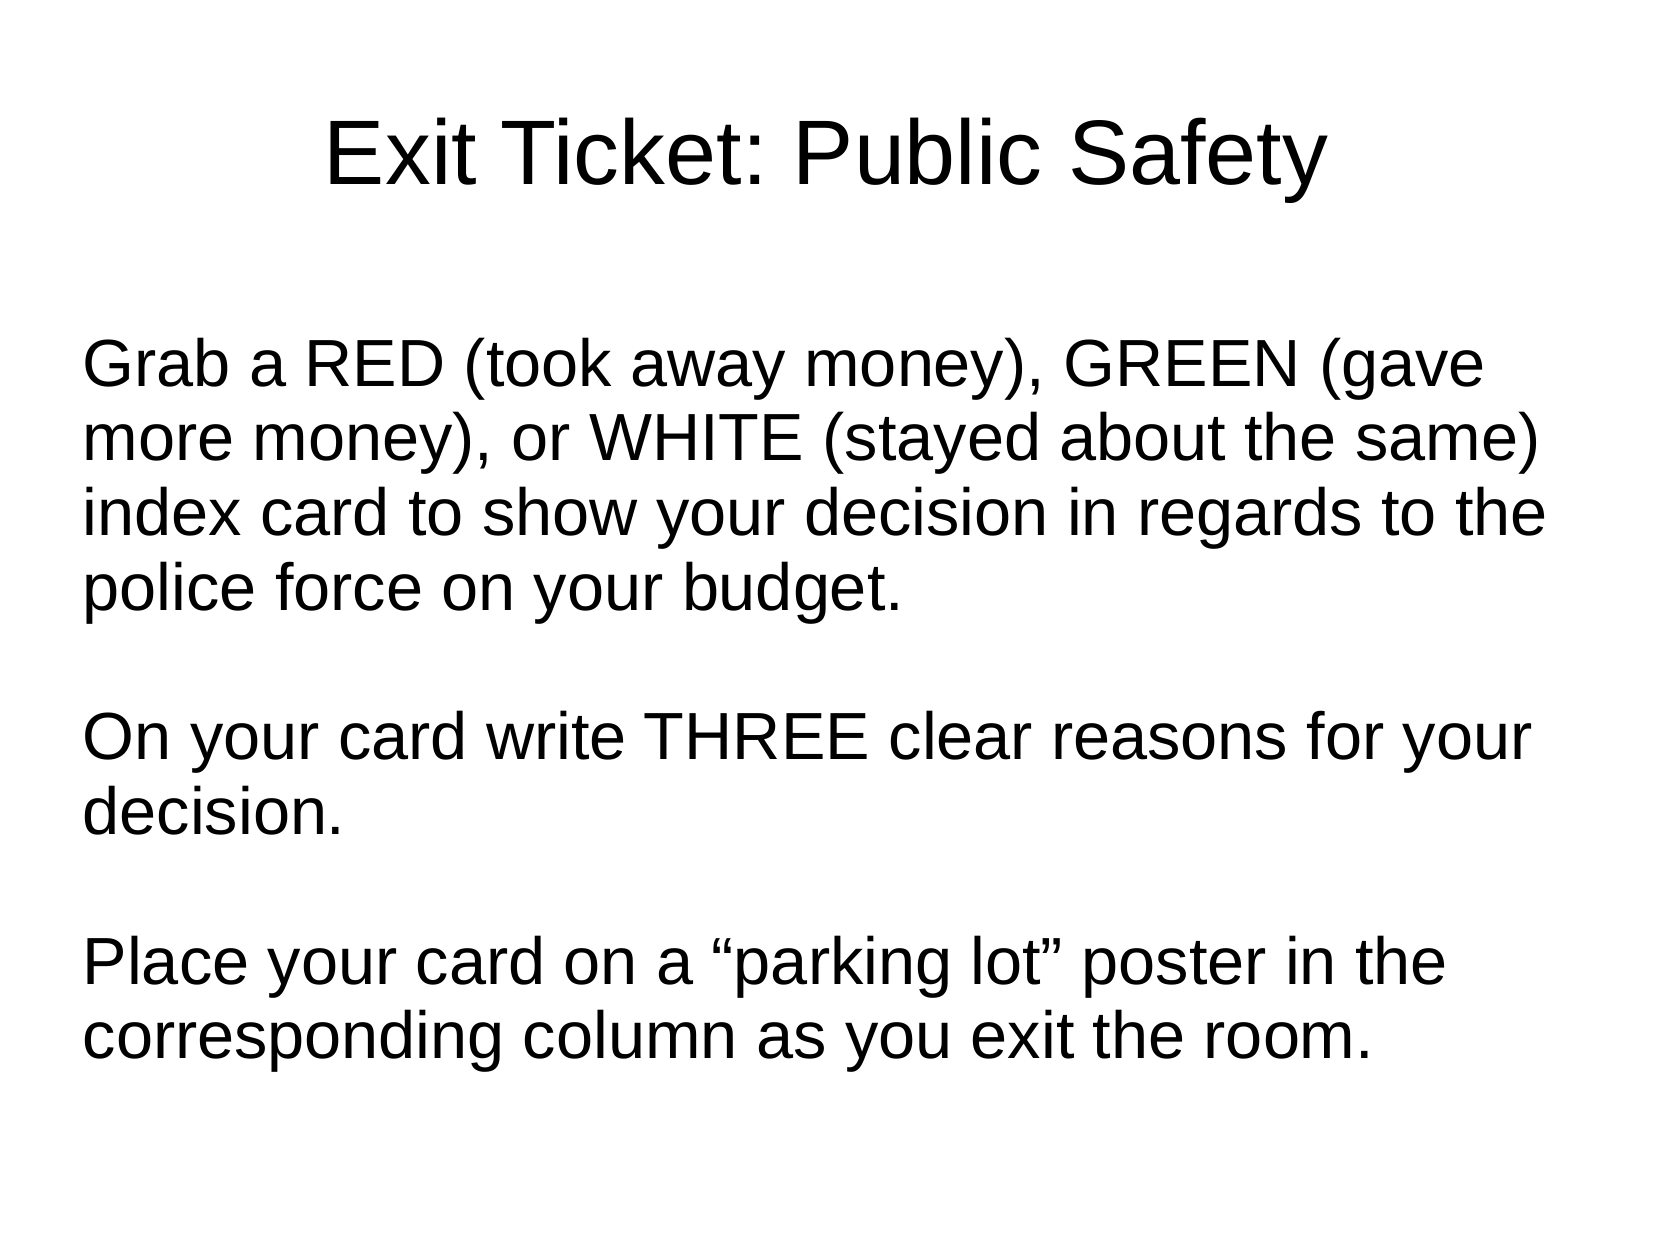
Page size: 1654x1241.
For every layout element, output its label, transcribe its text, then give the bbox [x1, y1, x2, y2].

title Exit Ticket: Public Safety [82, 49, 1571, 257]
subtitle Grab a RED (took away money), GREEN (gave more money), or WHITE (stayed about the same) index card to show your decision in regards to the police force on your budget. On your card write THREE clear reasons for your decision. Place your card on a “parking lot” poster in the corresponding column as you exit the room. [82, 290, 1571, 1109]
